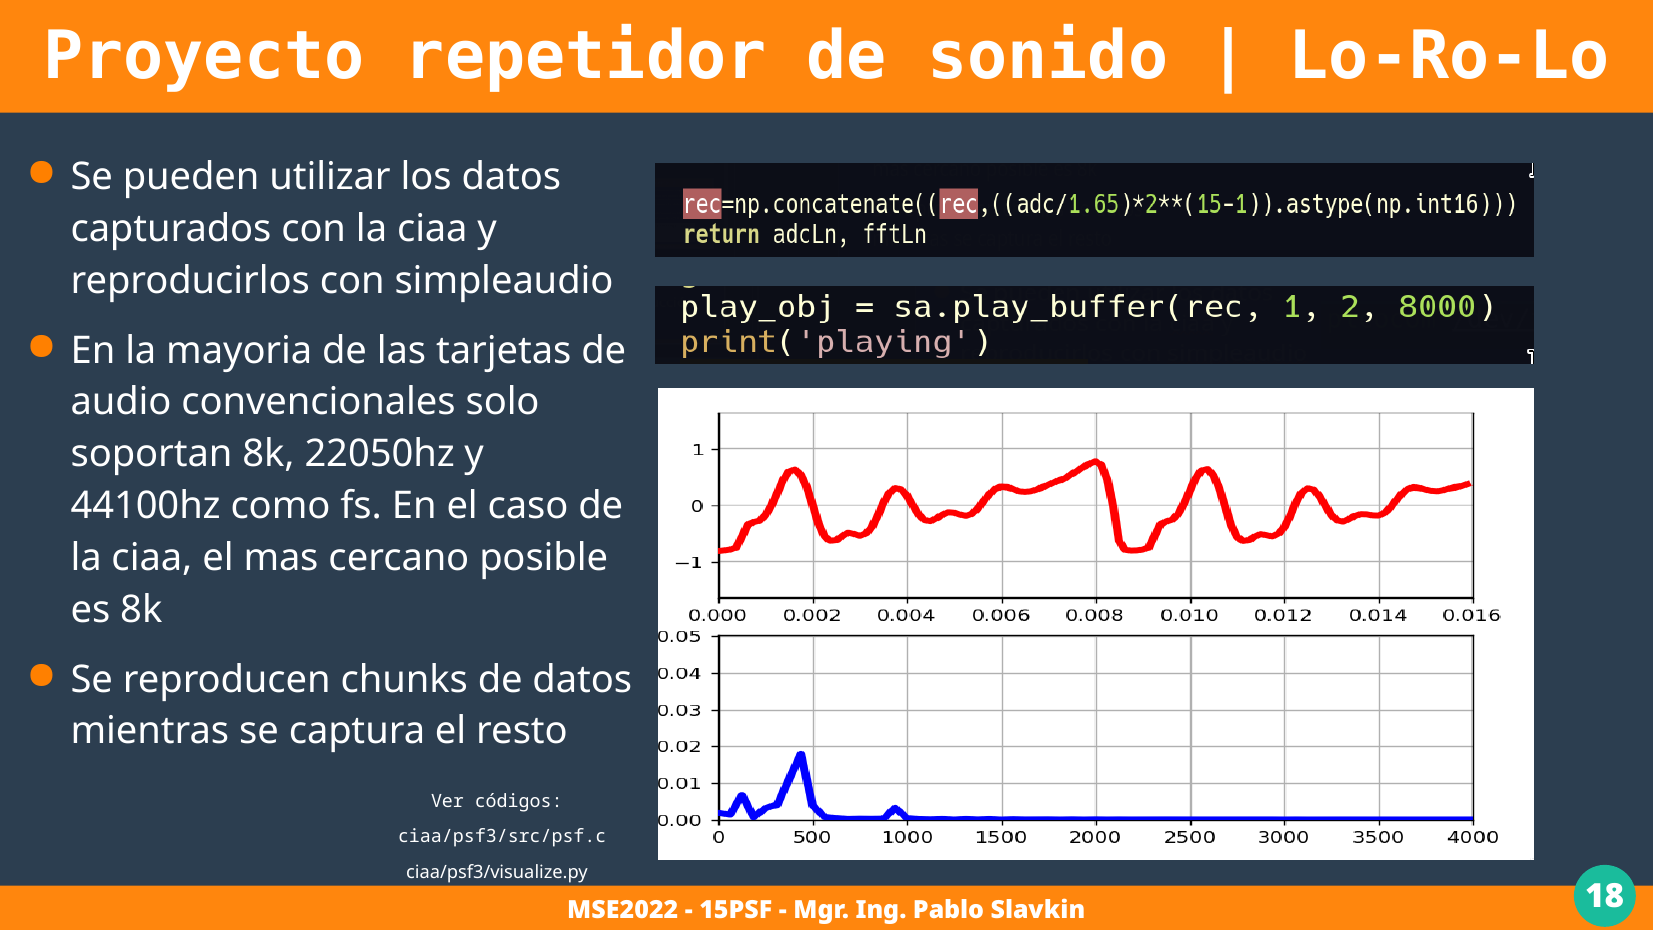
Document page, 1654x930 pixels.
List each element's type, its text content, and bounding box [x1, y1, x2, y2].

text_box Ver códigos: ciaa/psf3/src/psf.c ciaa/psf3/visualize.py [349, 779, 646, 893]
picture [655, 163, 1534, 257]
picture [655, 286, 1534, 364]
picture [658, 388, 1534, 860]
title Proyecto repetidor de sonido | Lo-Ro-Lo [43, 16, 1639, 76]
list Se pueden utilizar los datos capturados con la ciaa y reproducirlos con simpleaudio En la mayoria de las tarjetas de audio convencionales solo soportan 8k, 22050hz y 44100hz como fs. En el caso de la ciaa, el mas cercano posible es 8k Se reproducen chunks de datos mientras se captura el resto [11, 149, 638, 788]
